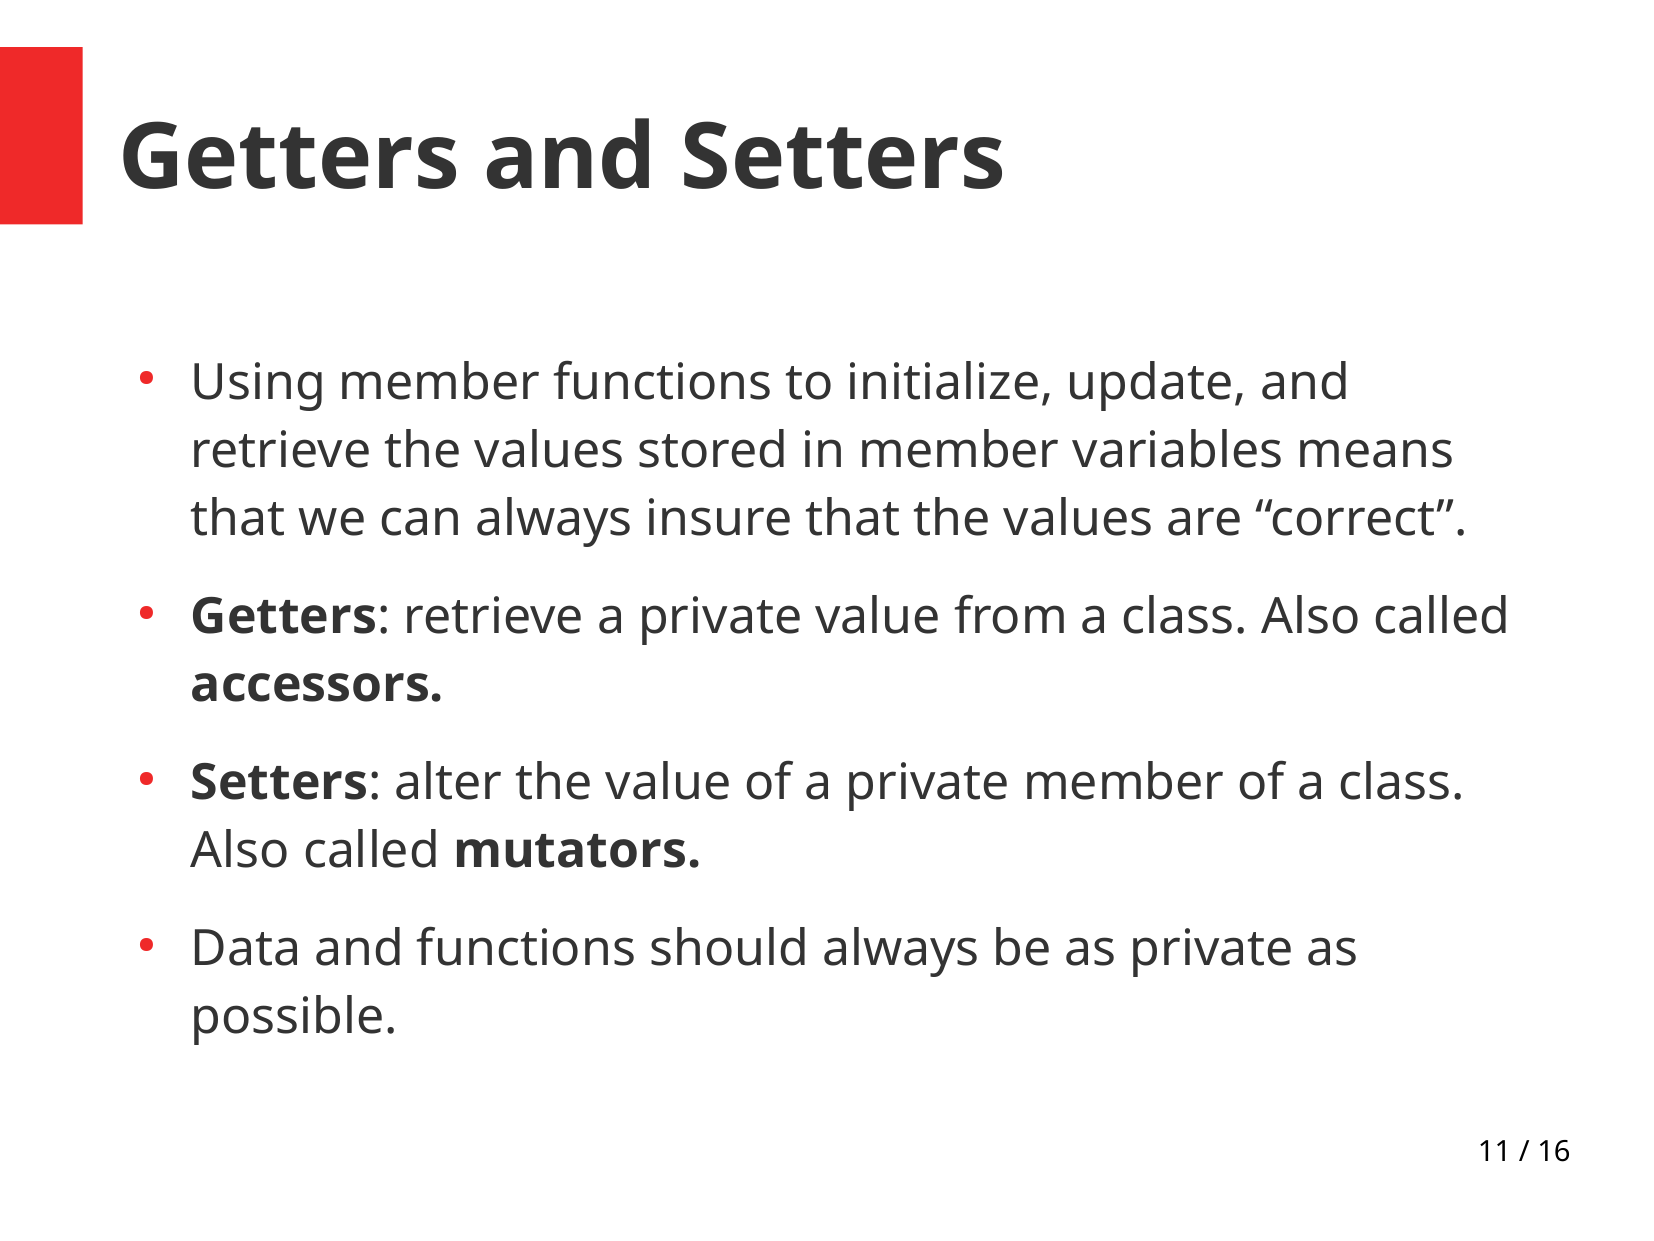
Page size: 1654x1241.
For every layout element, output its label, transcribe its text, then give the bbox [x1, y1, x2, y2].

title Getters and Setters [118, 49, 1571, 257]
list Using member functions to initialize, update, and retrieve the values stored in member variables means that we can always insure that the values are “correct”. Getters: retrieve a private value from a class. Also called accessors. Setters: alter the value of a private member of a class. Also called mutators. Data and functions should always be as private as possible. [120, 345, 1538, 1066]
